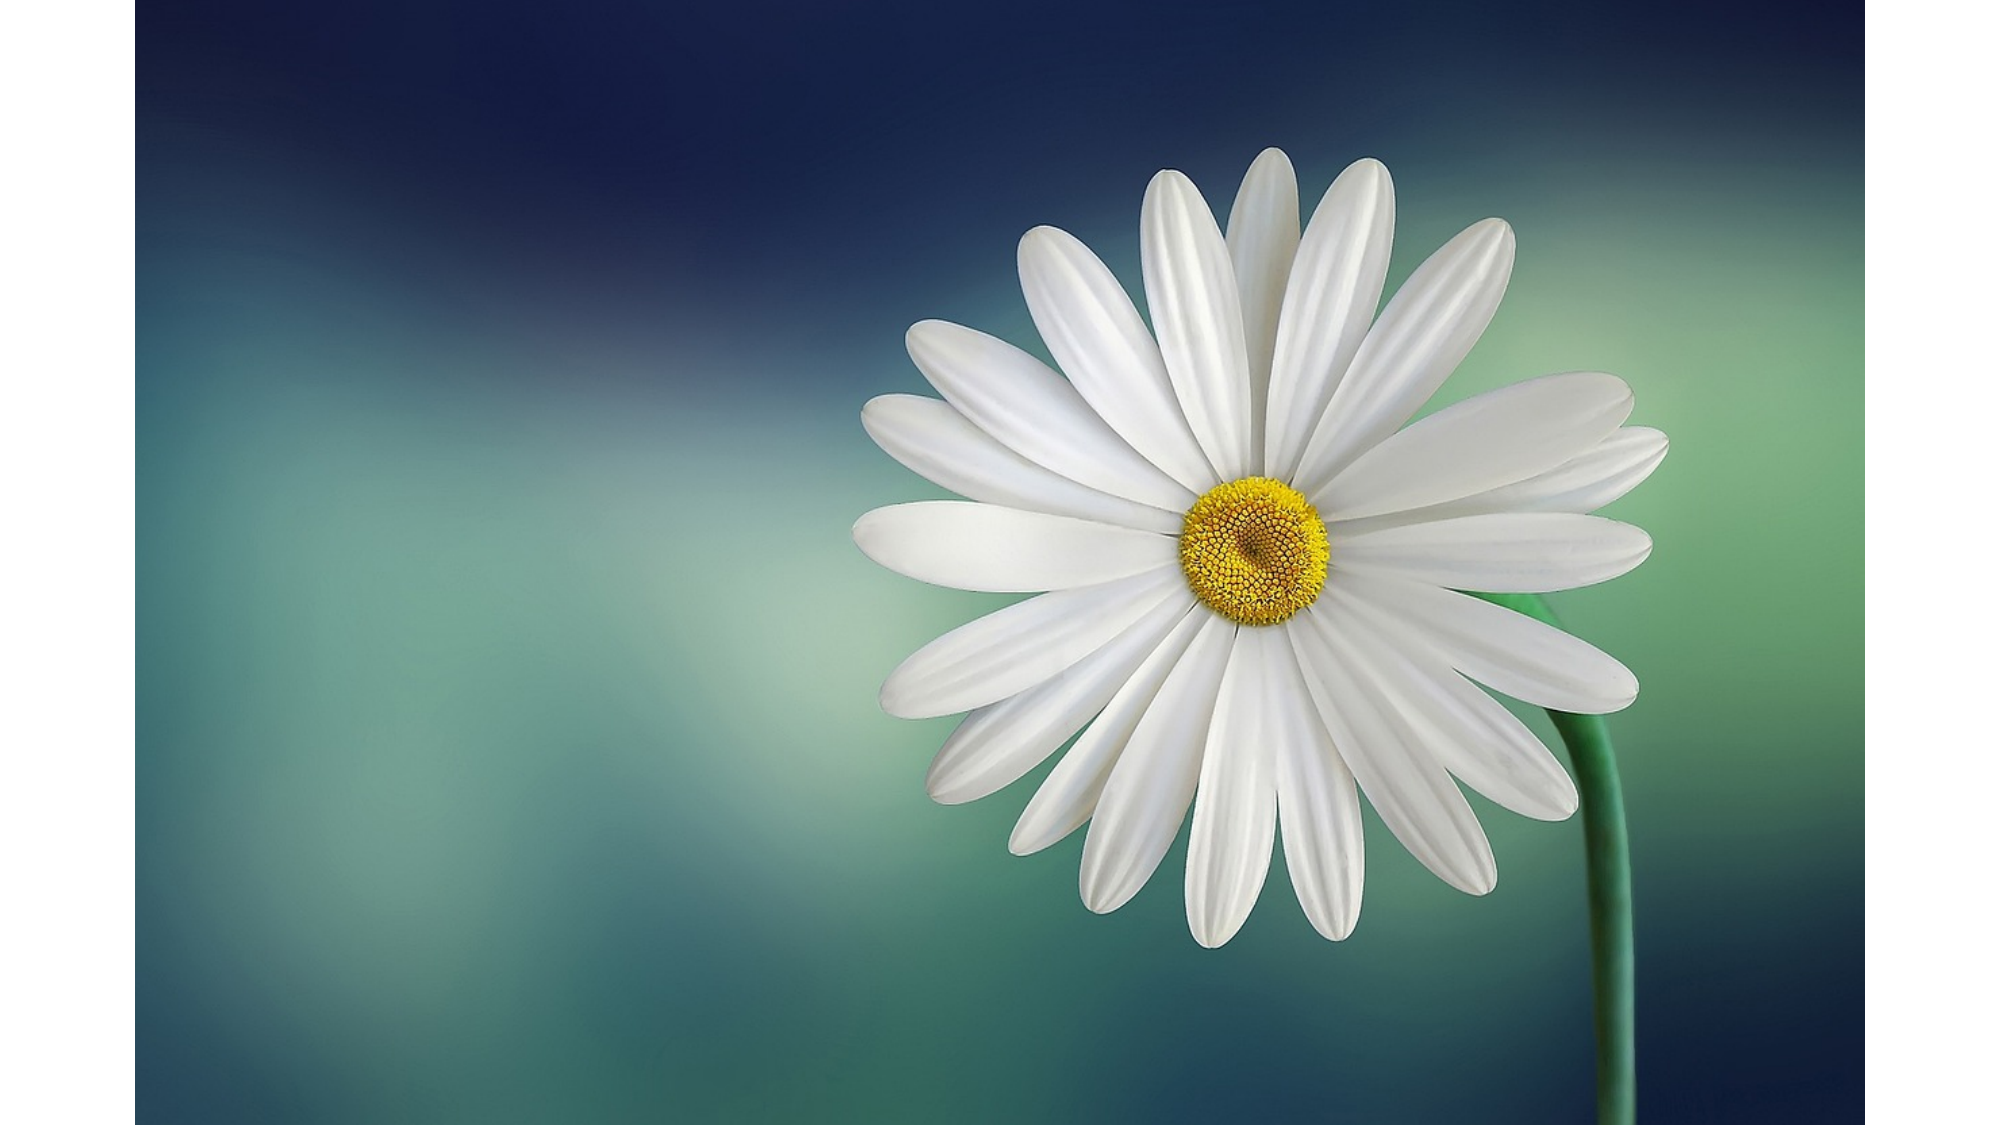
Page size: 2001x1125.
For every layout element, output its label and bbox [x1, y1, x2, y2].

picture [135, 0, 1865, 1125]
